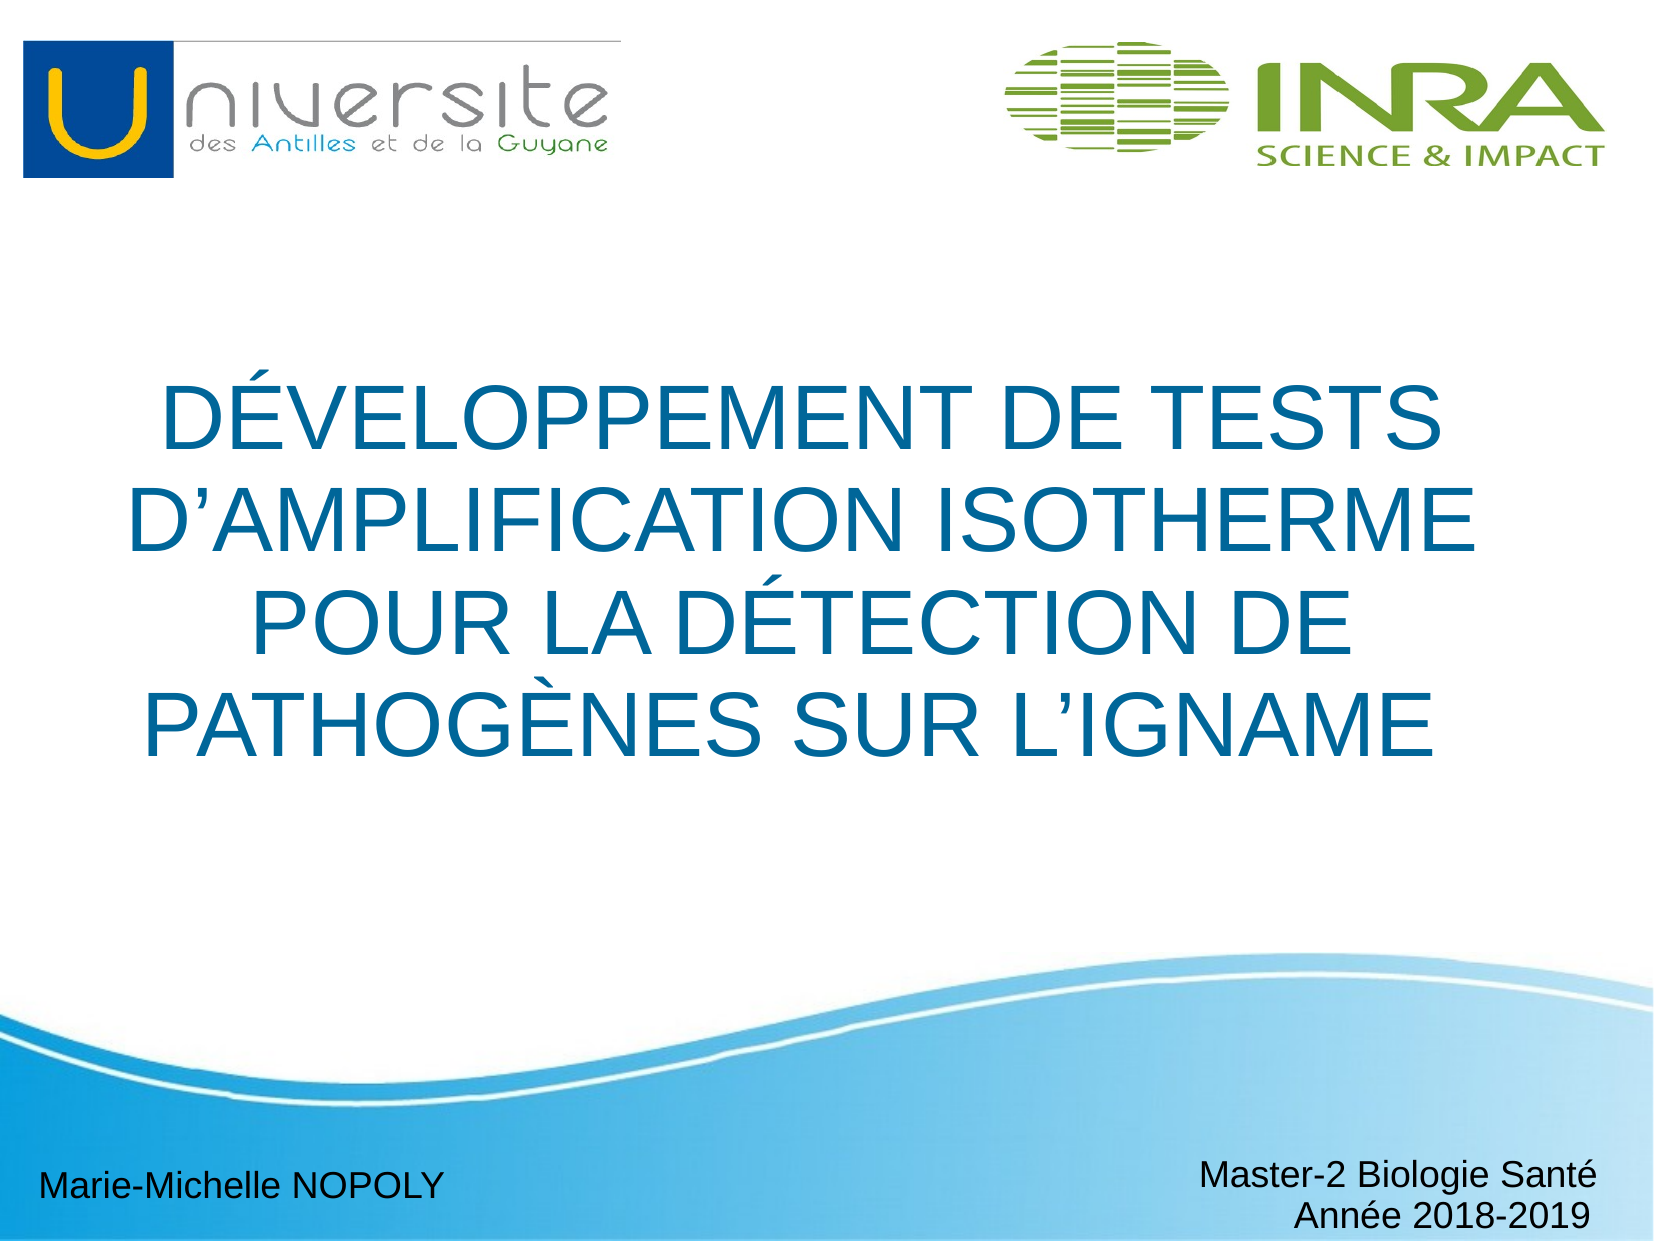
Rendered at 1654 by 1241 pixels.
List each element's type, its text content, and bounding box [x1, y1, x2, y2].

text_box Master-2 Biologie Santé Année 2018-2019 [1110, 1145, 1654, 1241]
picture [1003, 42, 1607, 166]
picture [23, 40, 621, 178]
text_box Marie-Michelle NOPOLY [23, 1157, 709, 1215]
title DÉVELOPPEMENT DE TESTS D’AMPLIFICATION ISOTHERME POUR LA DÉTECTION DE PATHOGÈNES SUR L’IGNAME [59, 314, 1548, 828]
picture [0, 952, 1654, 1241]
